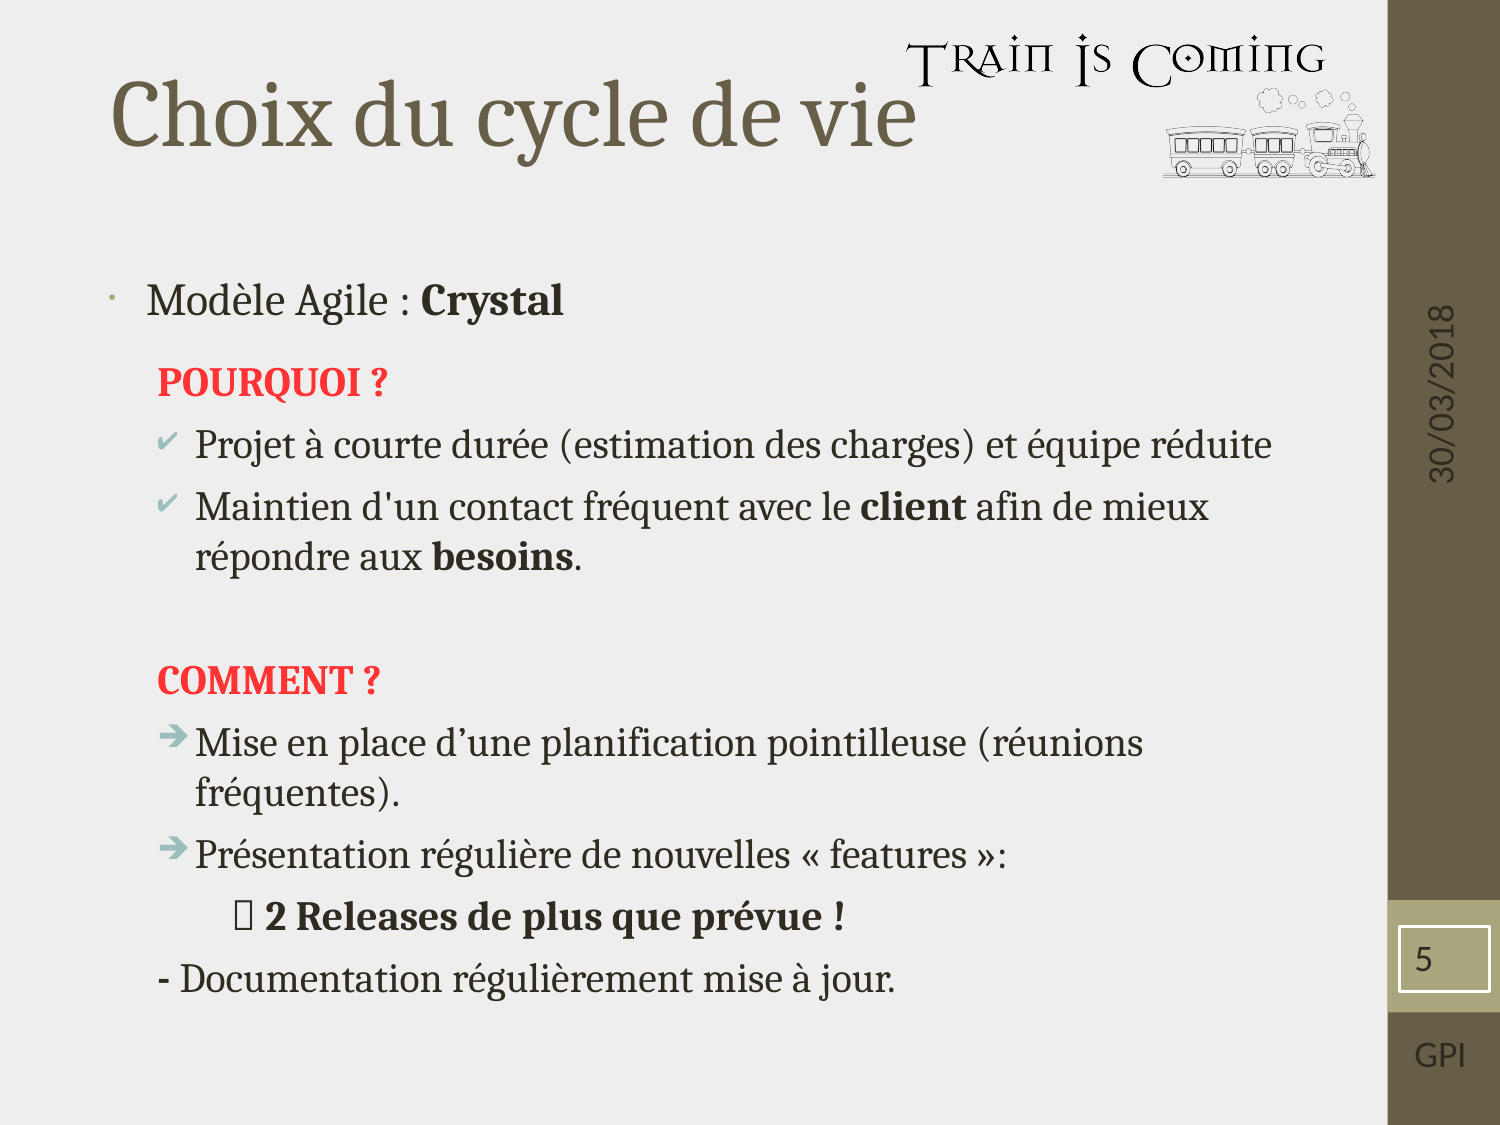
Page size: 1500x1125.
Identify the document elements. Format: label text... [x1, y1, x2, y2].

slide_number 30/03/2018 [1408, 100, 1469, 501]
slide_number <numéro> [1399, 926, 1490, 992]
text_box GPI [1399, 1023, 1483, 1083]
title Choix du cycle de vie [96, 42, 1347, 231]
list Modèle Agile : Crystal POURQUOI ? Projet à courte durée (estimation des charges) et équipe réduite Maintien d'un contact fréquent avec le client afin de mieux répondre aux besoins. COMMENT ? Mise en place d’une planification pointilleuse (réunions fréquentes). Présentation régulière de nouvelles « features »:  2 Releases de plus que prévue ! - Documentation régulièrement mise à jour. [75, 262, 1325, 1050]
picture [897, 11, 1376, 191]
